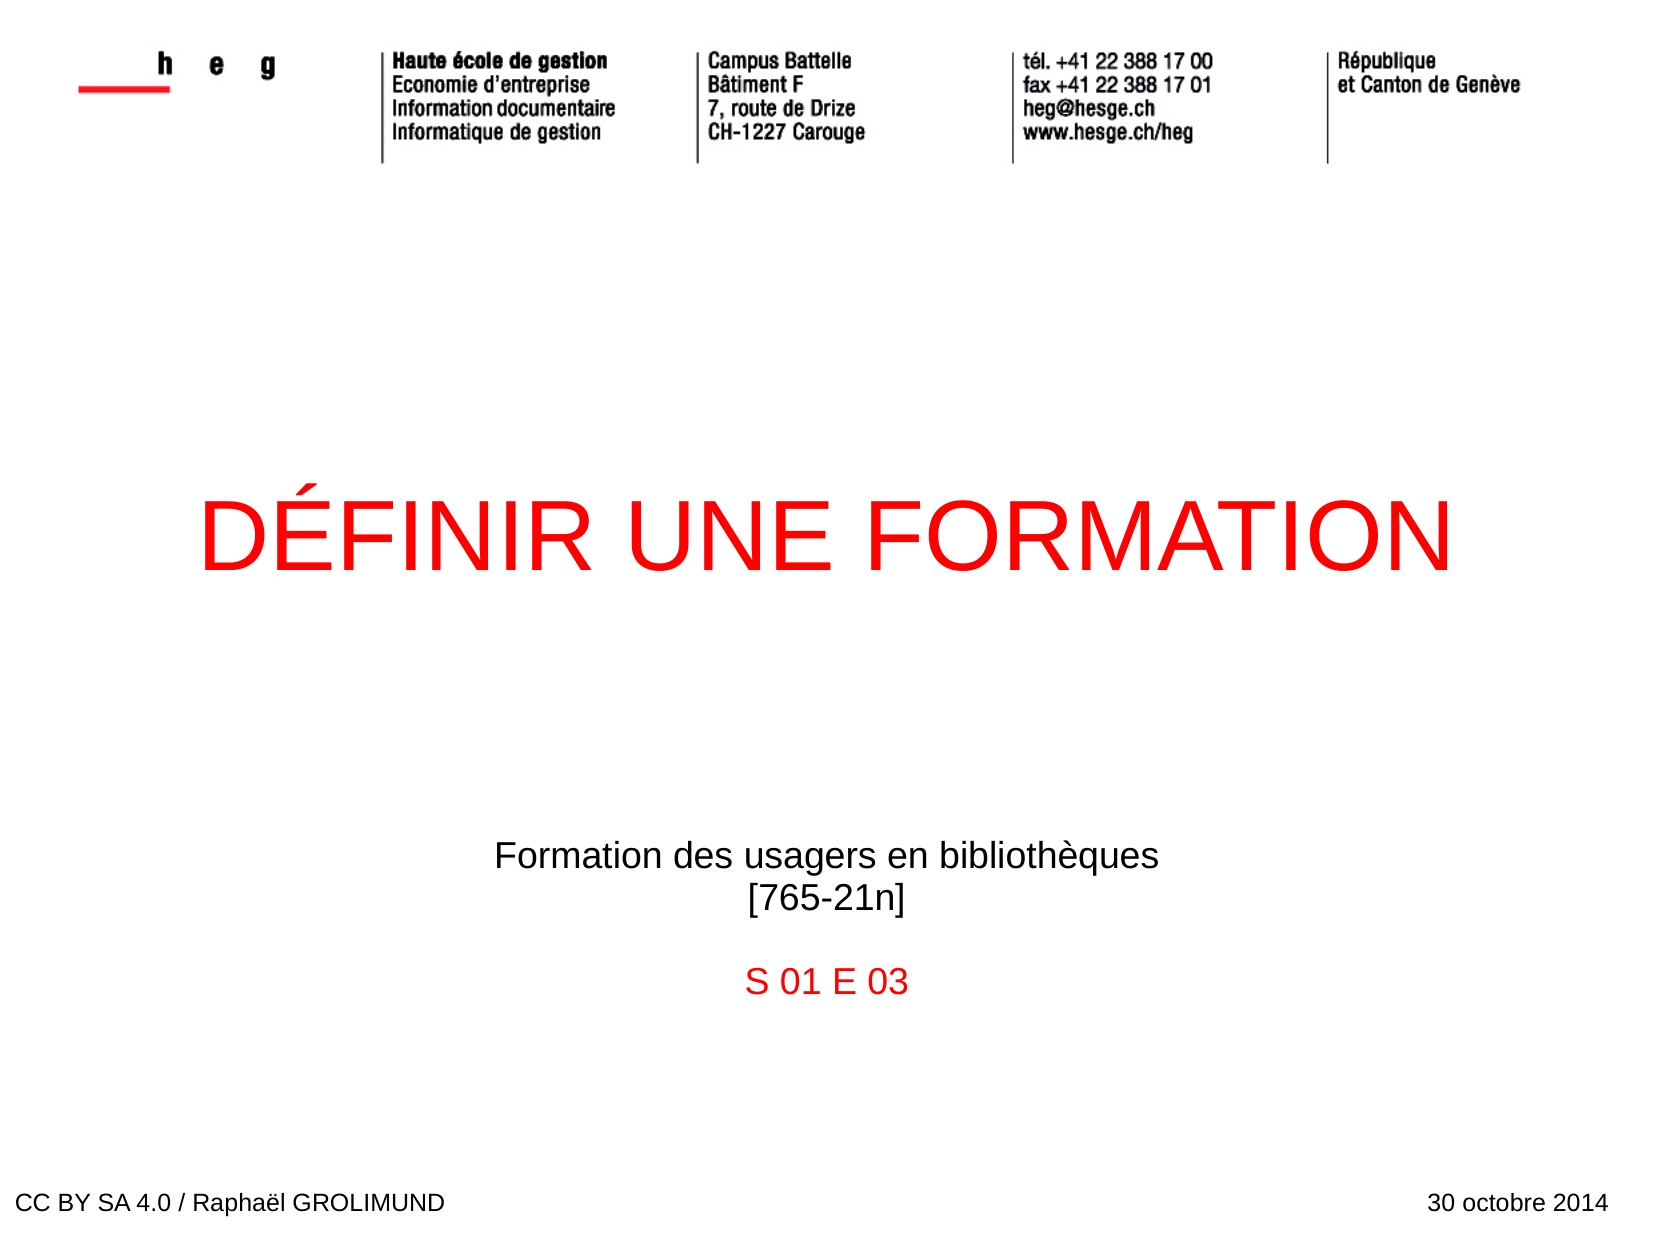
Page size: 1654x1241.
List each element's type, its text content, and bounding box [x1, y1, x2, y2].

text_box DÉFINIR UNE FORMATION [147, 416, 1506, 655]
text_box CC BY SA 4.0 / Raphaël GROLIMUND 30 octobre 2014 [0, 1181, 1654, 1224]
picture [0, 0, 1654, 208]
text_box Formation des usagers en bibliothèques [765-21n] S 01 E 03 [354, 826, 1300, 1010]
